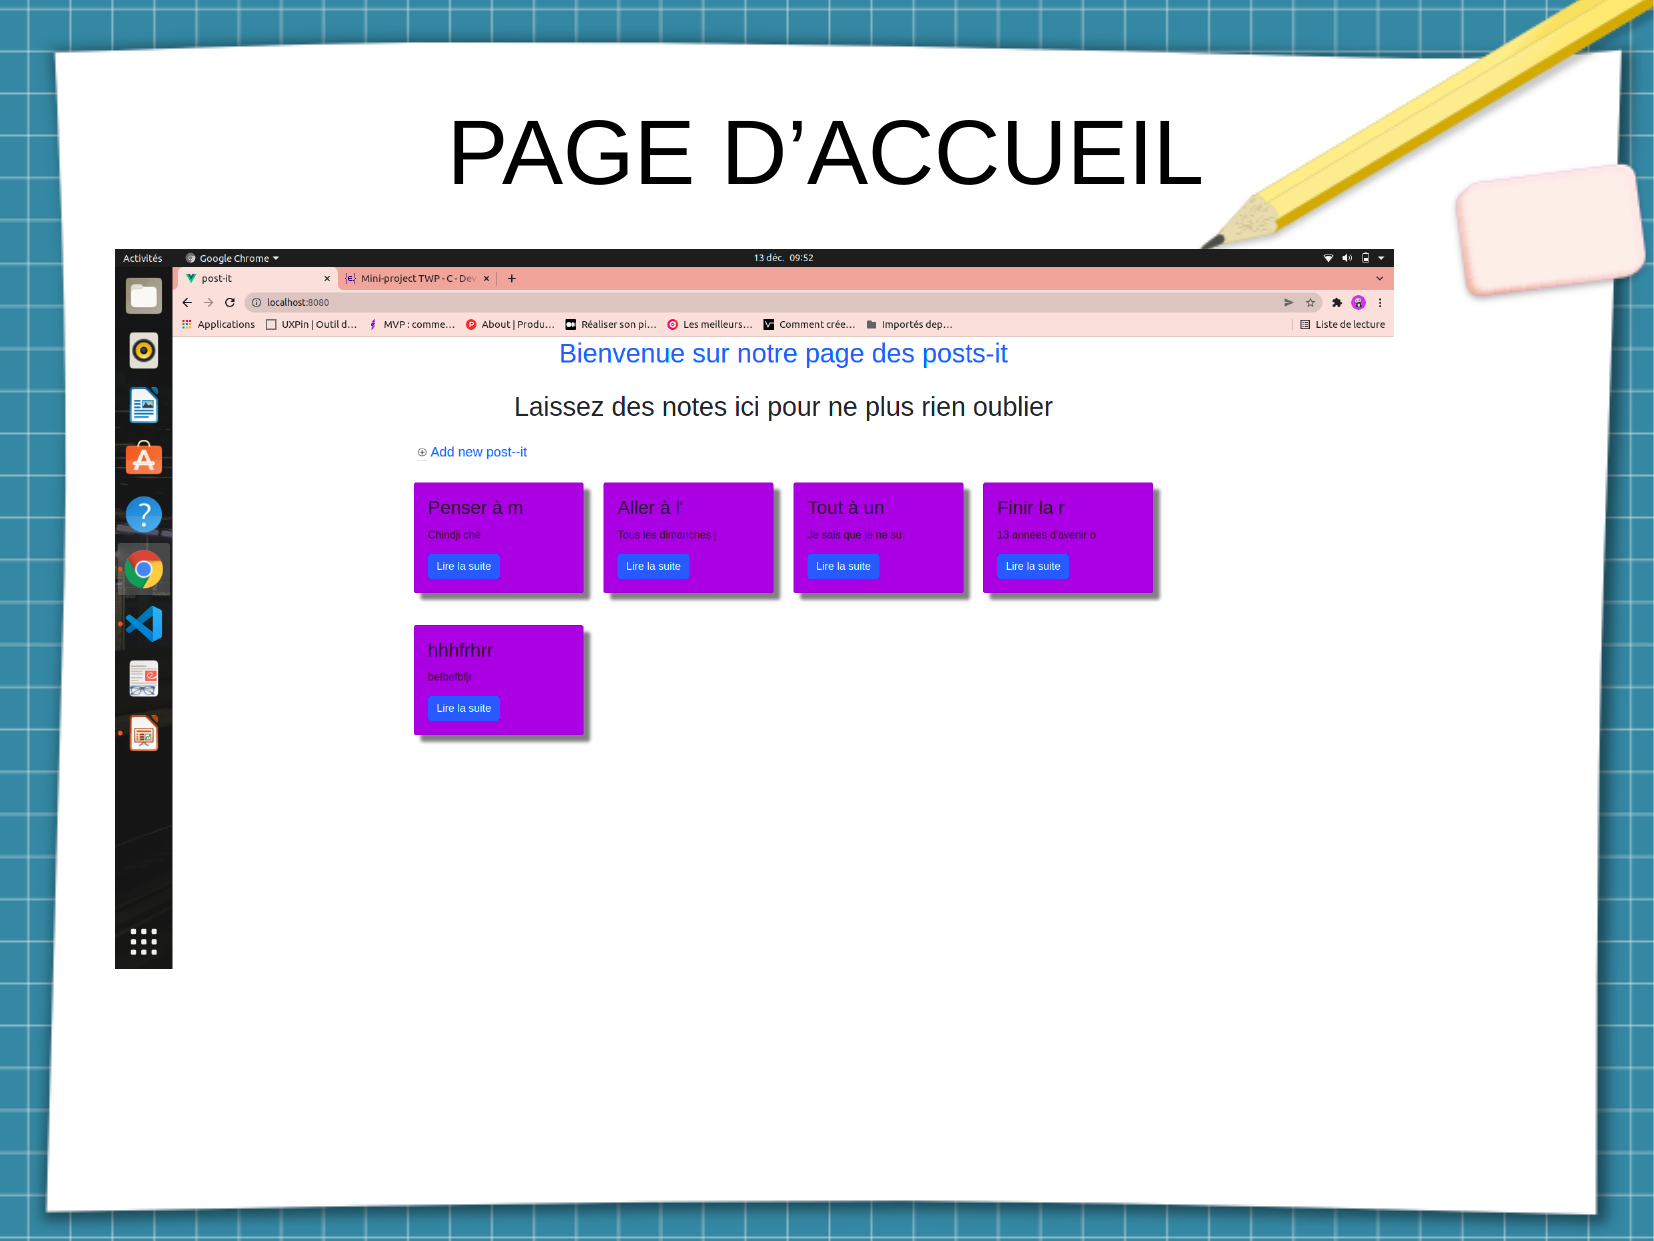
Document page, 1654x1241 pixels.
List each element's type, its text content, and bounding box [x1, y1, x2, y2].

picture [0, 0, 1654, 1241]
title PAGE D’ACCUEIL [82, 49, 1571, 257]
